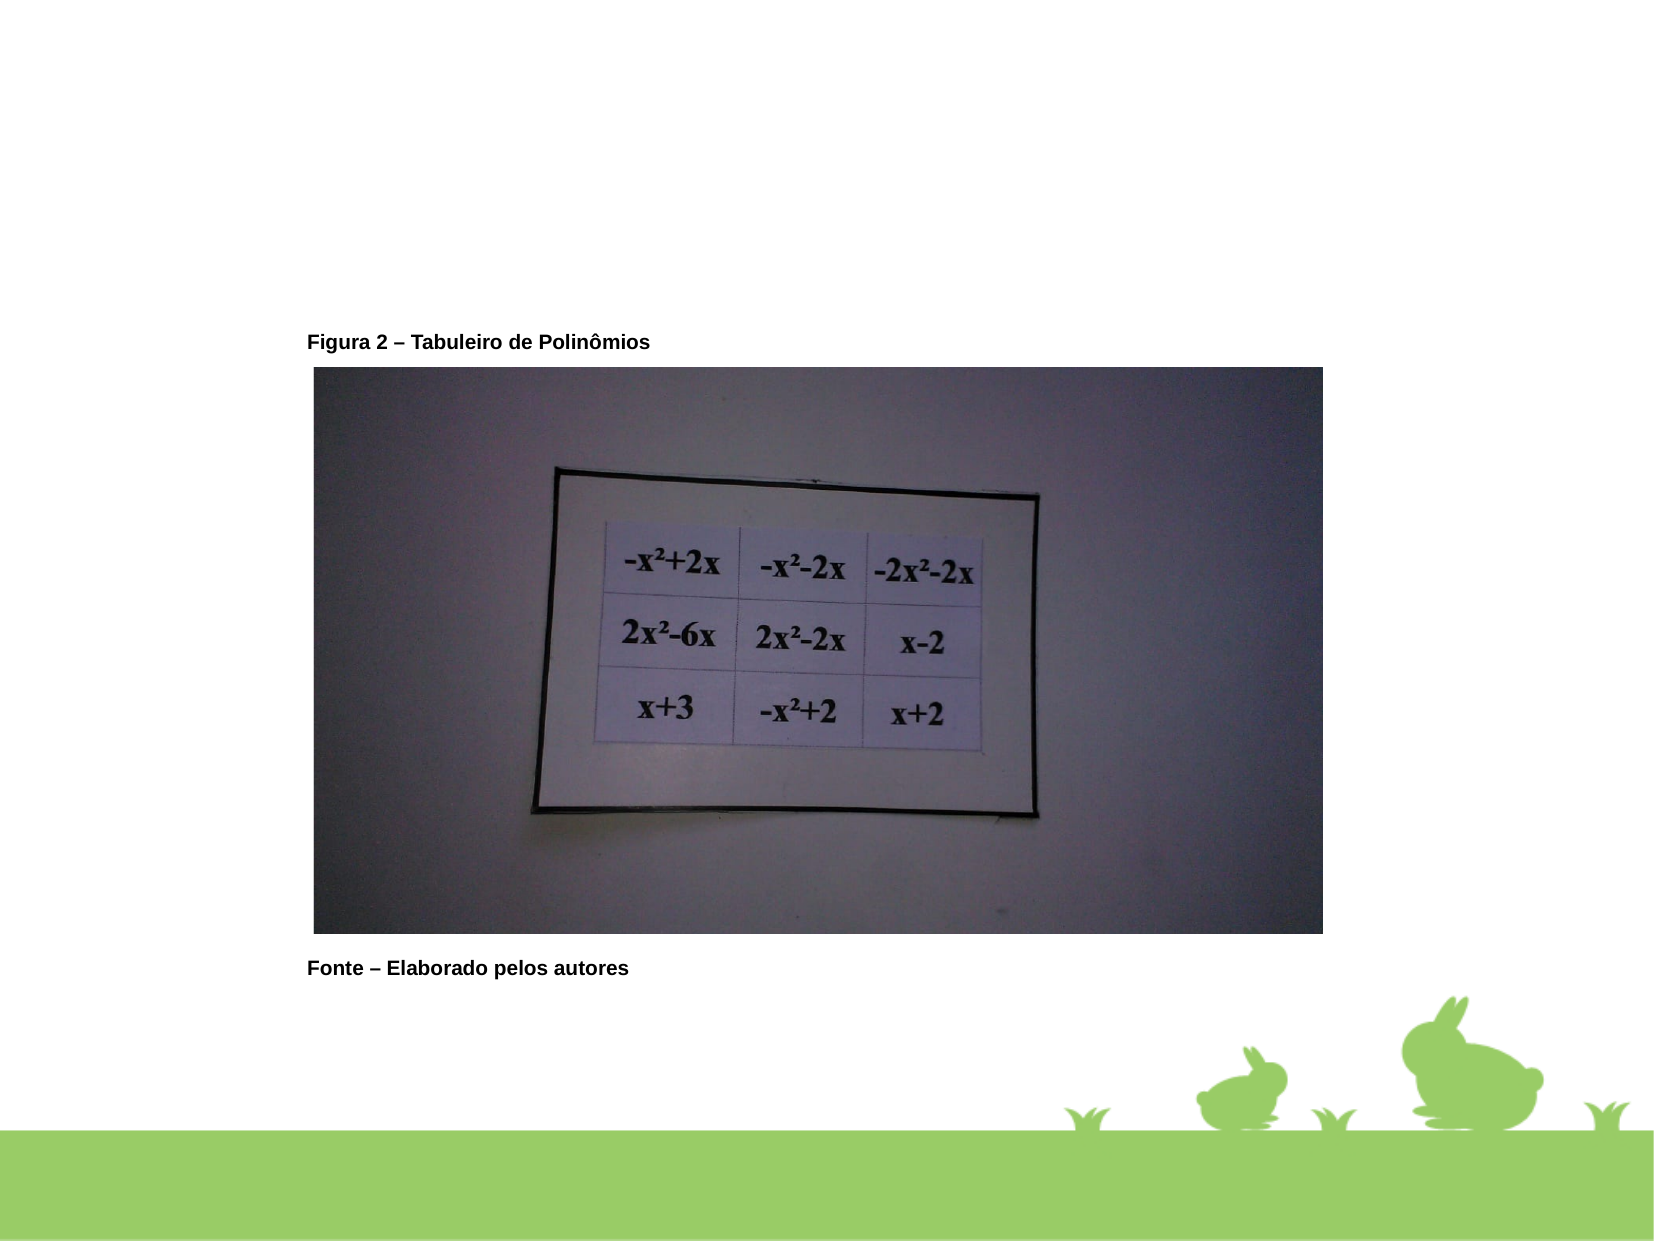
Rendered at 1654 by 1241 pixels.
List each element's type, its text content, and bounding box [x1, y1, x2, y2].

list Fonte – Elaborado pelos autores [236, 956, 1394, 981]
picture [0, 0, 1654, 1241]
list Figura 2 – Tabuleiro de Polinômios [236, 330, 1394, 355]
